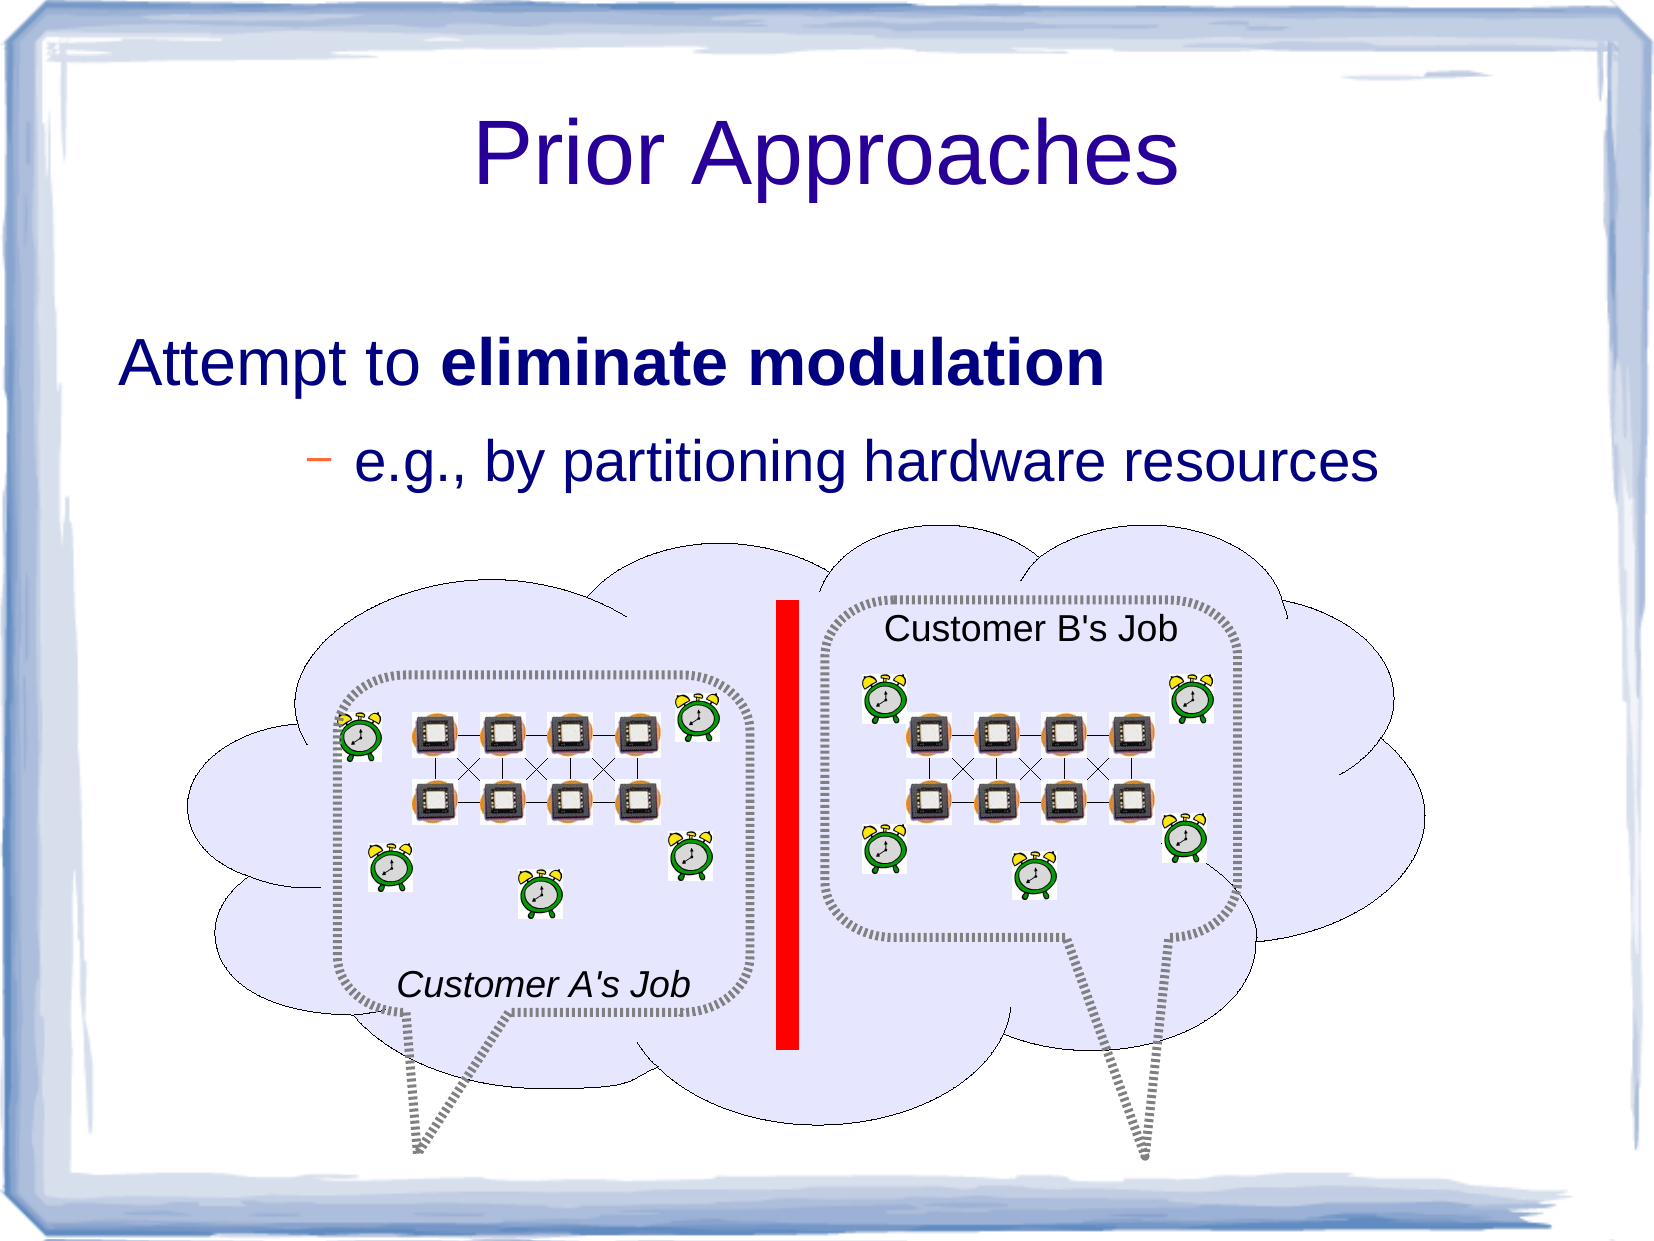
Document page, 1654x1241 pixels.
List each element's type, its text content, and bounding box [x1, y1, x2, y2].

list Attempt to eliminate modulation e.g., by partitioning hardware resources [118, 324, 1571, 494]
text_box Customer B's Job [825, 600, 1238, 657]
picture [0, 0, 1654, 1241]
title Prior Approaches [82, 56, 1571, 250]
text_box Customer A's Job [337, 955, 751, 1013]
text_box [187, 525, 1426, 1126]
